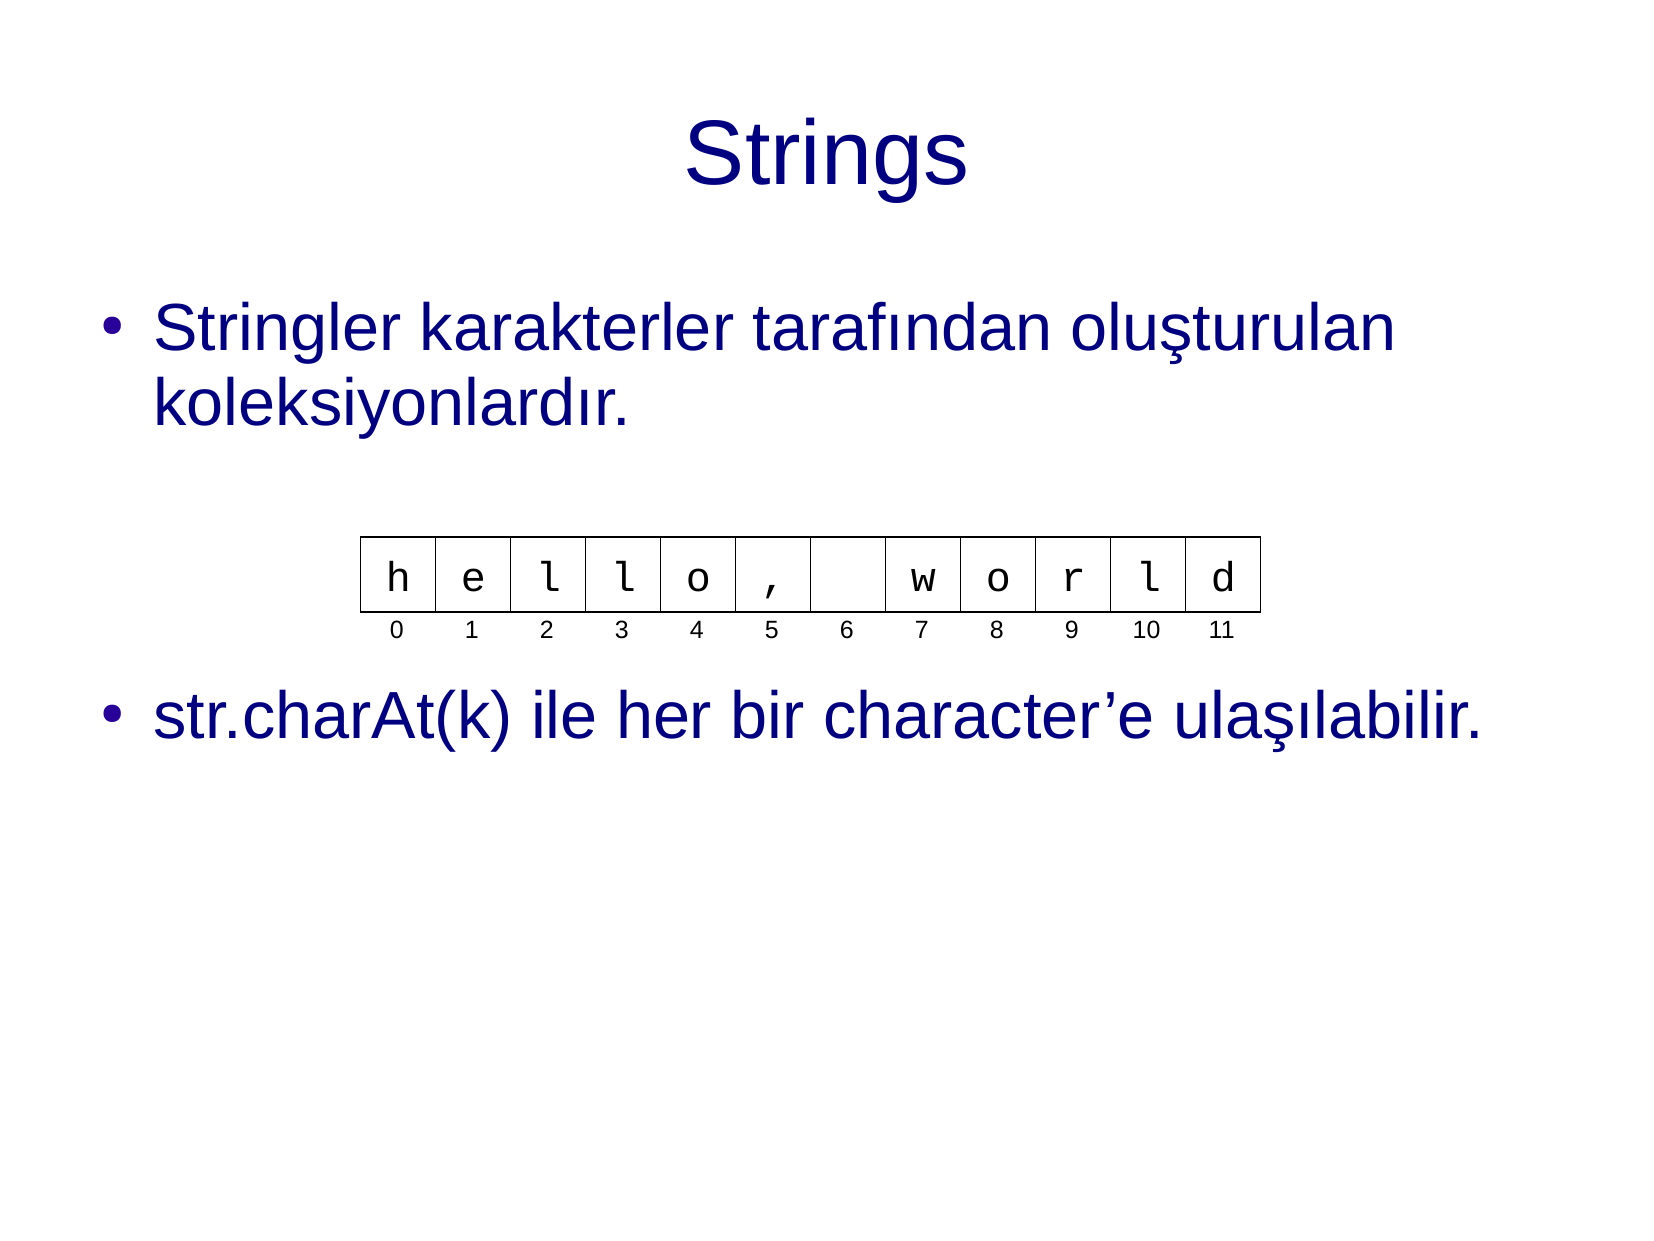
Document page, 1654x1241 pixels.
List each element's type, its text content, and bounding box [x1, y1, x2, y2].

text_box d [1185, 536, 1261, 612]
text_box , [735, 536, 810, 605]
text_box 8 [959, 605, 1034, 651]
text_box 5 [734, 605, 809, 651]
text_box o [960, 536, 1035, 605]
text_box 4 [659, 605, 734, 651]
text_box o [660, 536, 735, 605]
text_box l [1110, 536, 1185, 605]
text_box 10 [1109, 605, 1184, 651]
text_box [810, 536, 885, 605]
text_box l [510, 536, 585, 605]
text_box h [360, 536, 435, 605]
text_box e [435, 536, 510, 605]
text_box 3 [584, 605, 659, 651]
text_box 11 [1184, 605, 1259, 651]
text_box w [885, 536, 960, 605]
text_box 0 [359, 605, 434, 651]
text_box 1 [434, 605, 509, 651]
text_box r [1035, 536, 1110, 605]
text_box 2 [509, 605, 584, 651]
text_box 7 [884, 605, 959, 651]
text_box l [585, 536, 660, 605]
title Strings [82, 49, 1571, 257]
text_box 9 [1034, 605, 1109, 651]
text_box 6 [809, 605, 884, 651]
list Stringler karakterler tarafından oluşturulan koleksiyonlardır. str.charAt(k) ile her bir character’e ulaşılabilir. [82, 290, 1571, 1109]
